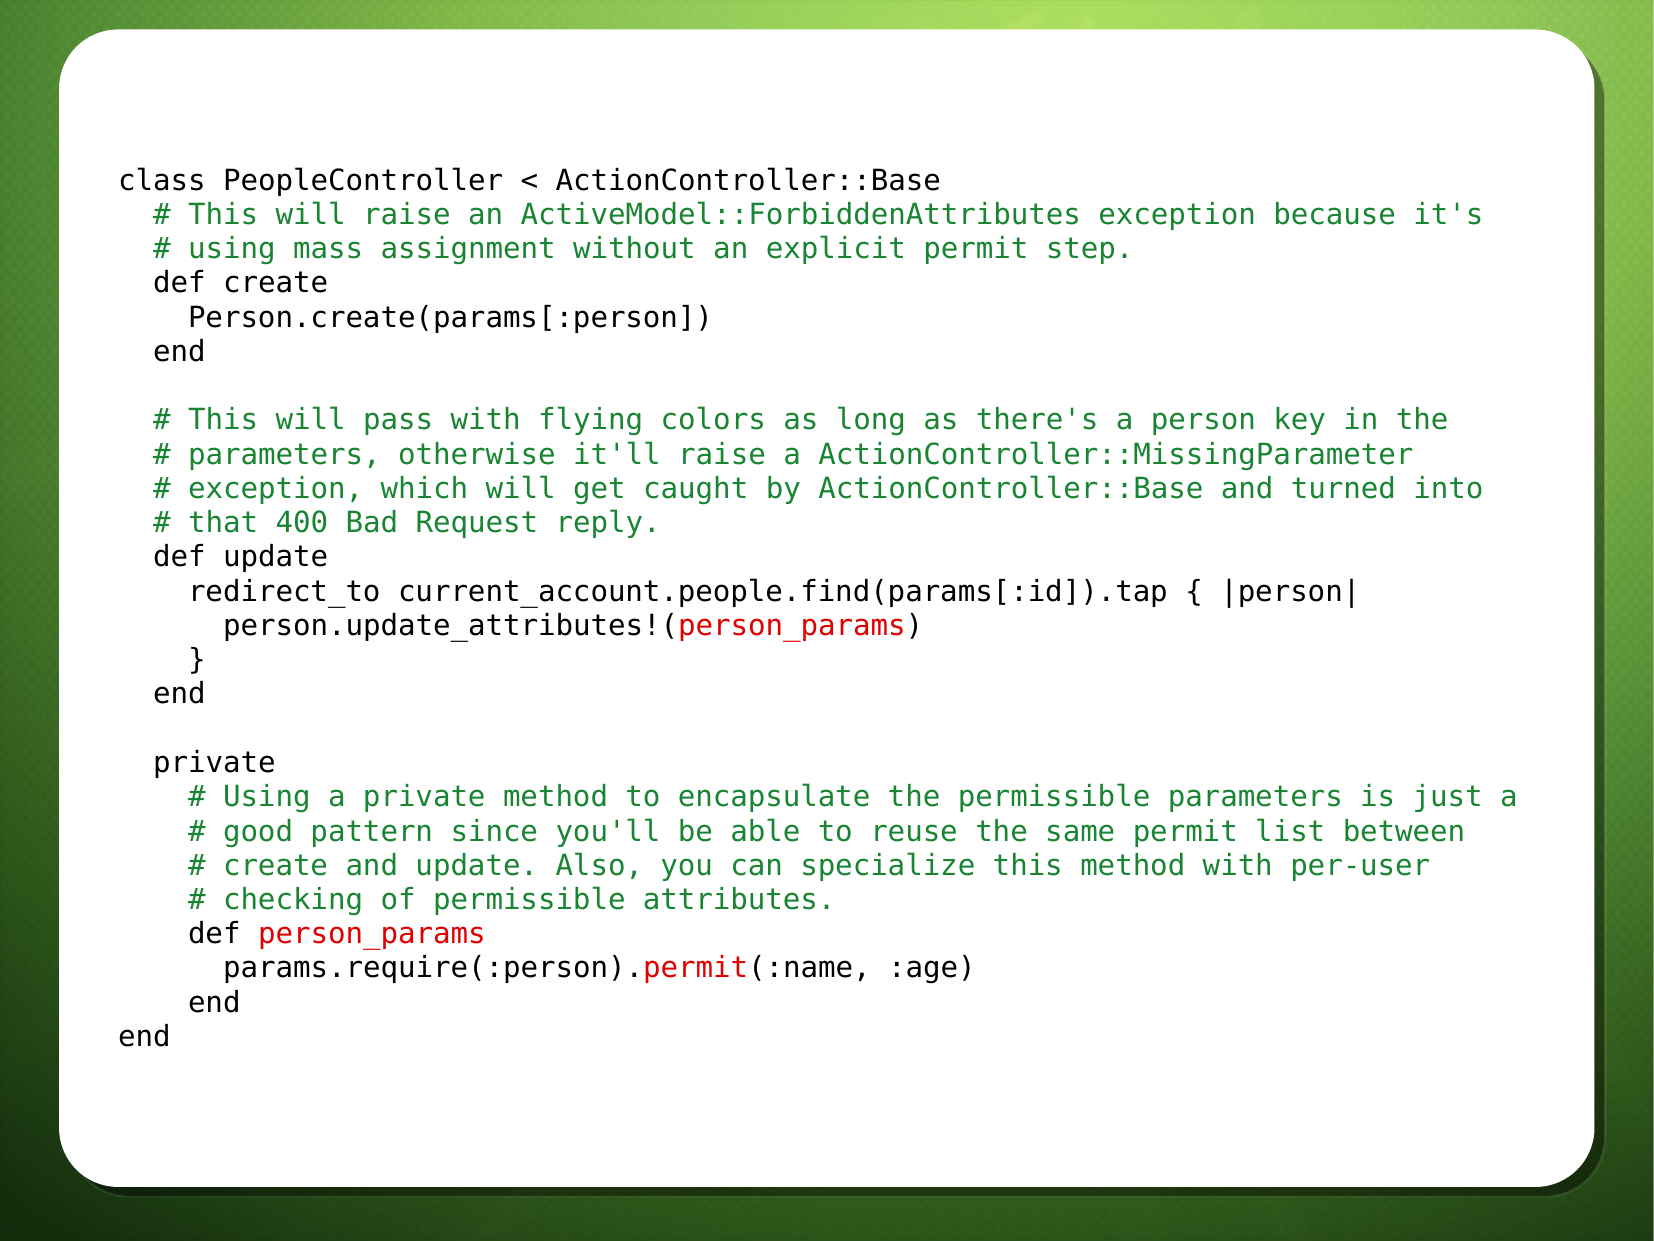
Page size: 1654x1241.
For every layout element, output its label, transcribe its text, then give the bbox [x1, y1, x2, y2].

subtitle class PeopleController < ActionController::Base # This will raise an ActiveModel::ForbiddenAttributes exception because it's # using mass assignment without an explicit permit step. def create Person.create(params[:person]) end # This will pass with flying colors as long as there's a person key in the # parameters, otherwise it'll raise a ActionController::MissingParameter # exception, which will get caught by ActionController::Base and turned into # that 400 Bad Request reply. def update redirect_to current_account.people.find(params[:id]).tap { |person| person.update_attributes!(person_params) } end private # Using a private method to encapsulate the permissible parameters is just a # good pattern since you'll be able to reuse the same permit list between # create and update. Also, you can specialize this method with per-user # checking of permissible attributes. def person_params params.require(:person).permit(:name, :age) end end [59, 29, 1595, 1187]
picture [0, 0, 1654, 1241]
